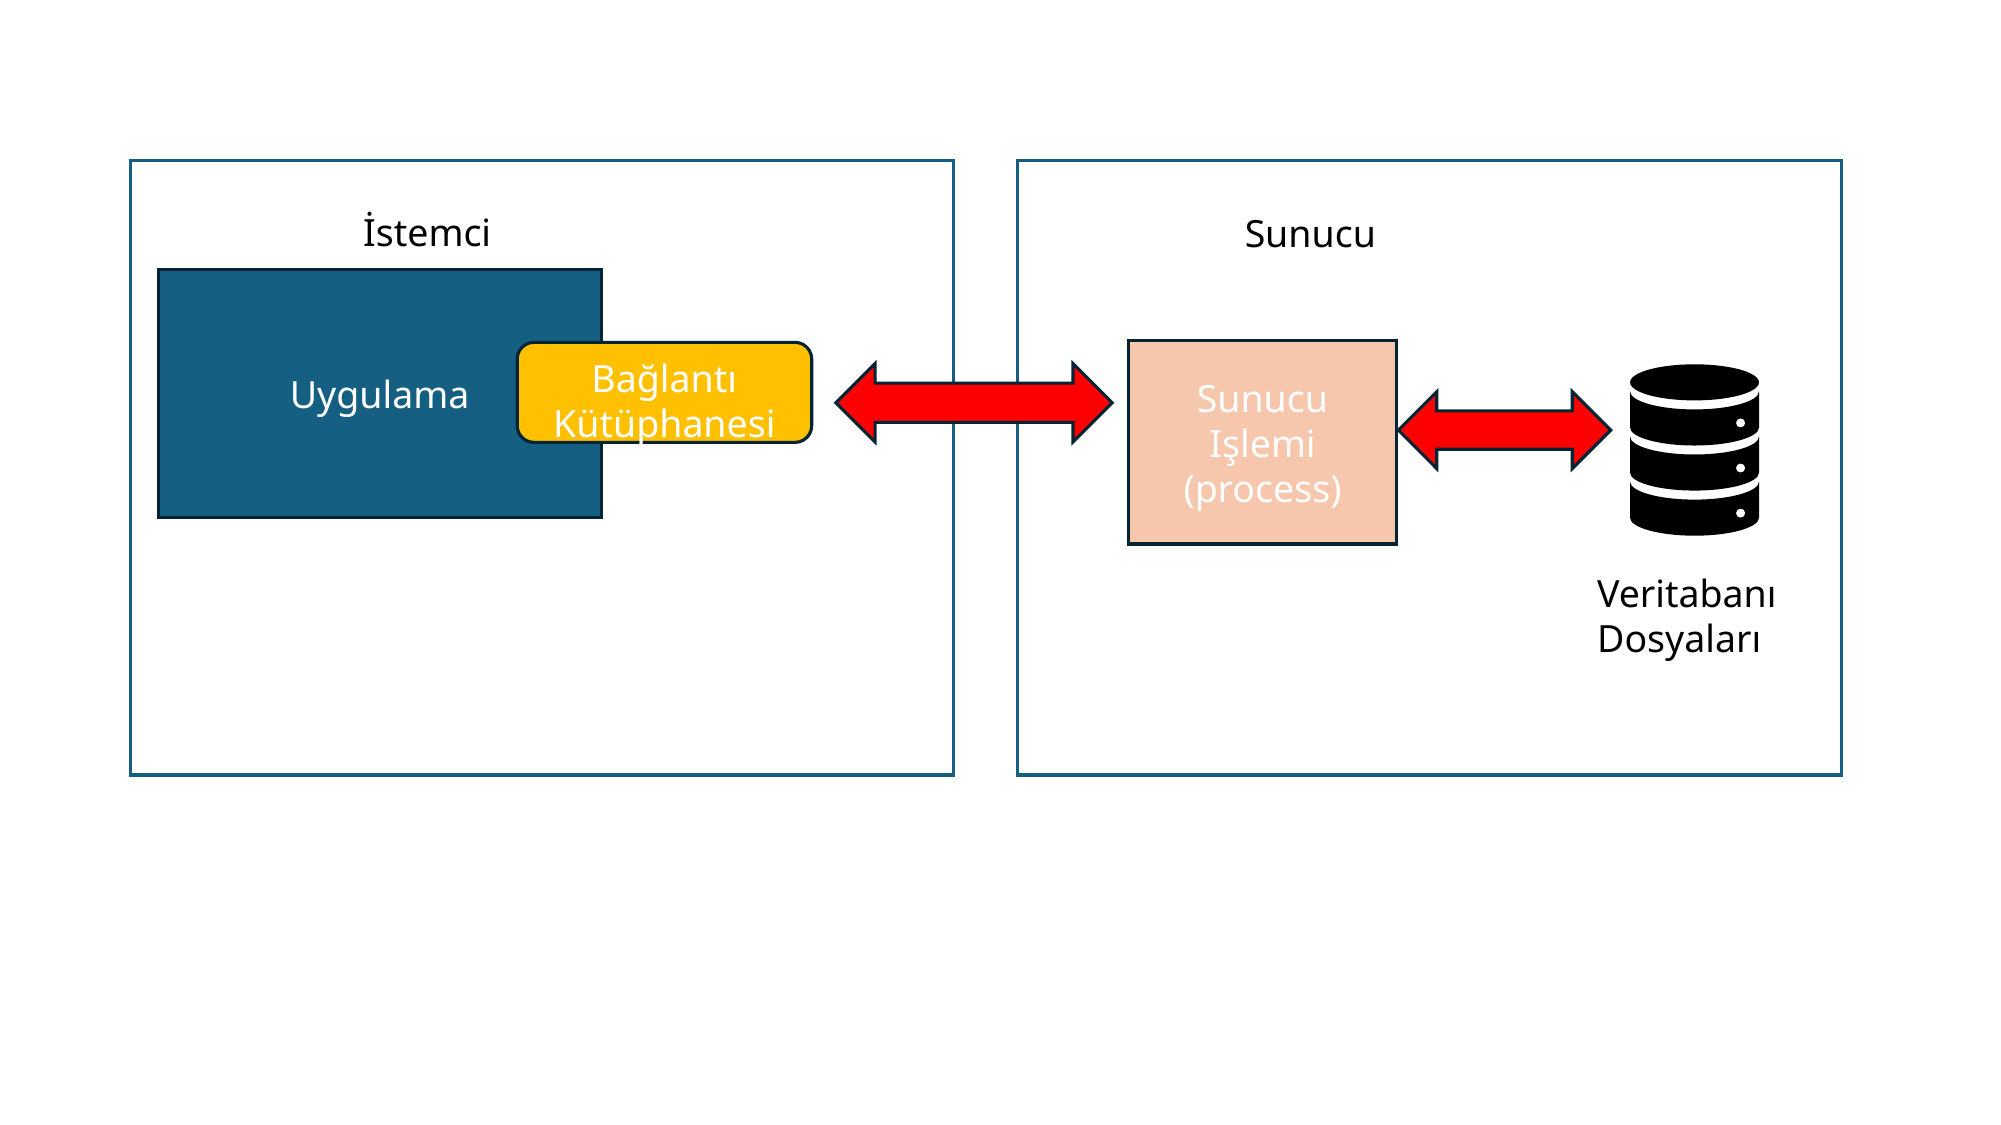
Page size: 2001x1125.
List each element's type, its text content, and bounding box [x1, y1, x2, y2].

text_box İstemci [348, 201, 799, 262]
text_box Veritabanı Dosyaları [1582, 562, 1820, 669]
text_box [130, 161, 1841, 775]
picture [1582, 340, 1807, 560]
text_box Sunucu Işlemi (process) [1129, 341, 1396, 544]
text_box Bağlantı Kütüphanesi [517, 342, 812, 443]
text_box Uygulama [158, 270, 601, 518]
text_box Sunucu [1229, 202, 1399, 263]
